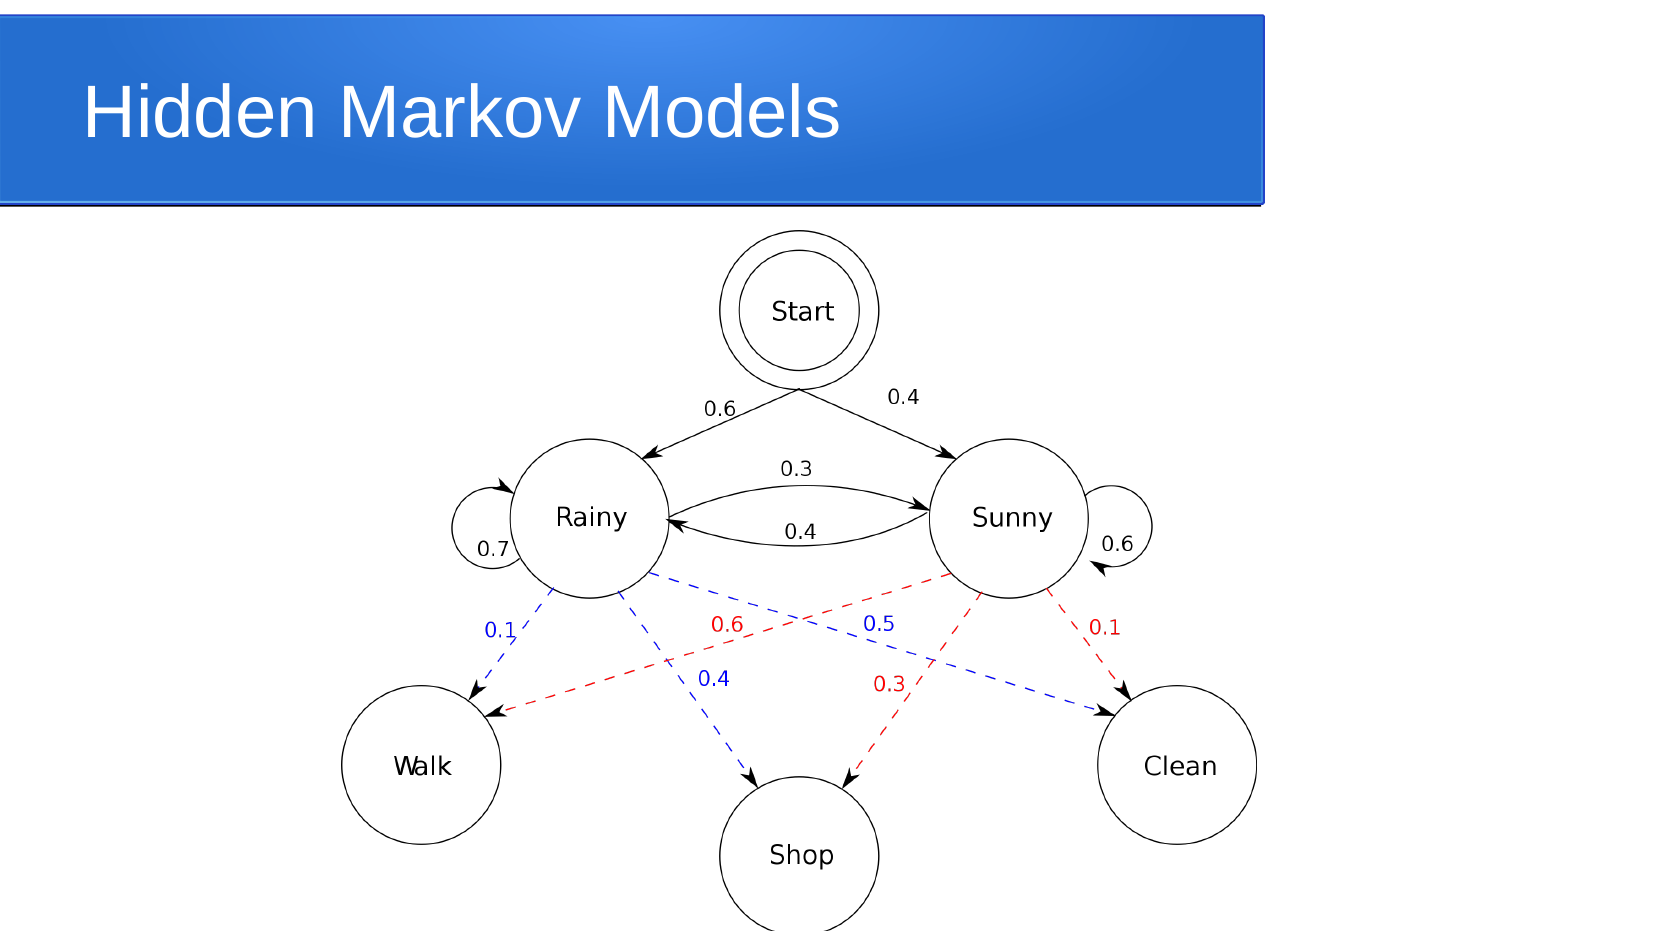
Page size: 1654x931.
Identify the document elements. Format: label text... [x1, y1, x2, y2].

title Hidden Markov Models [82, 35, 1235, 189]
picture [341, 230, 1257, 931]
